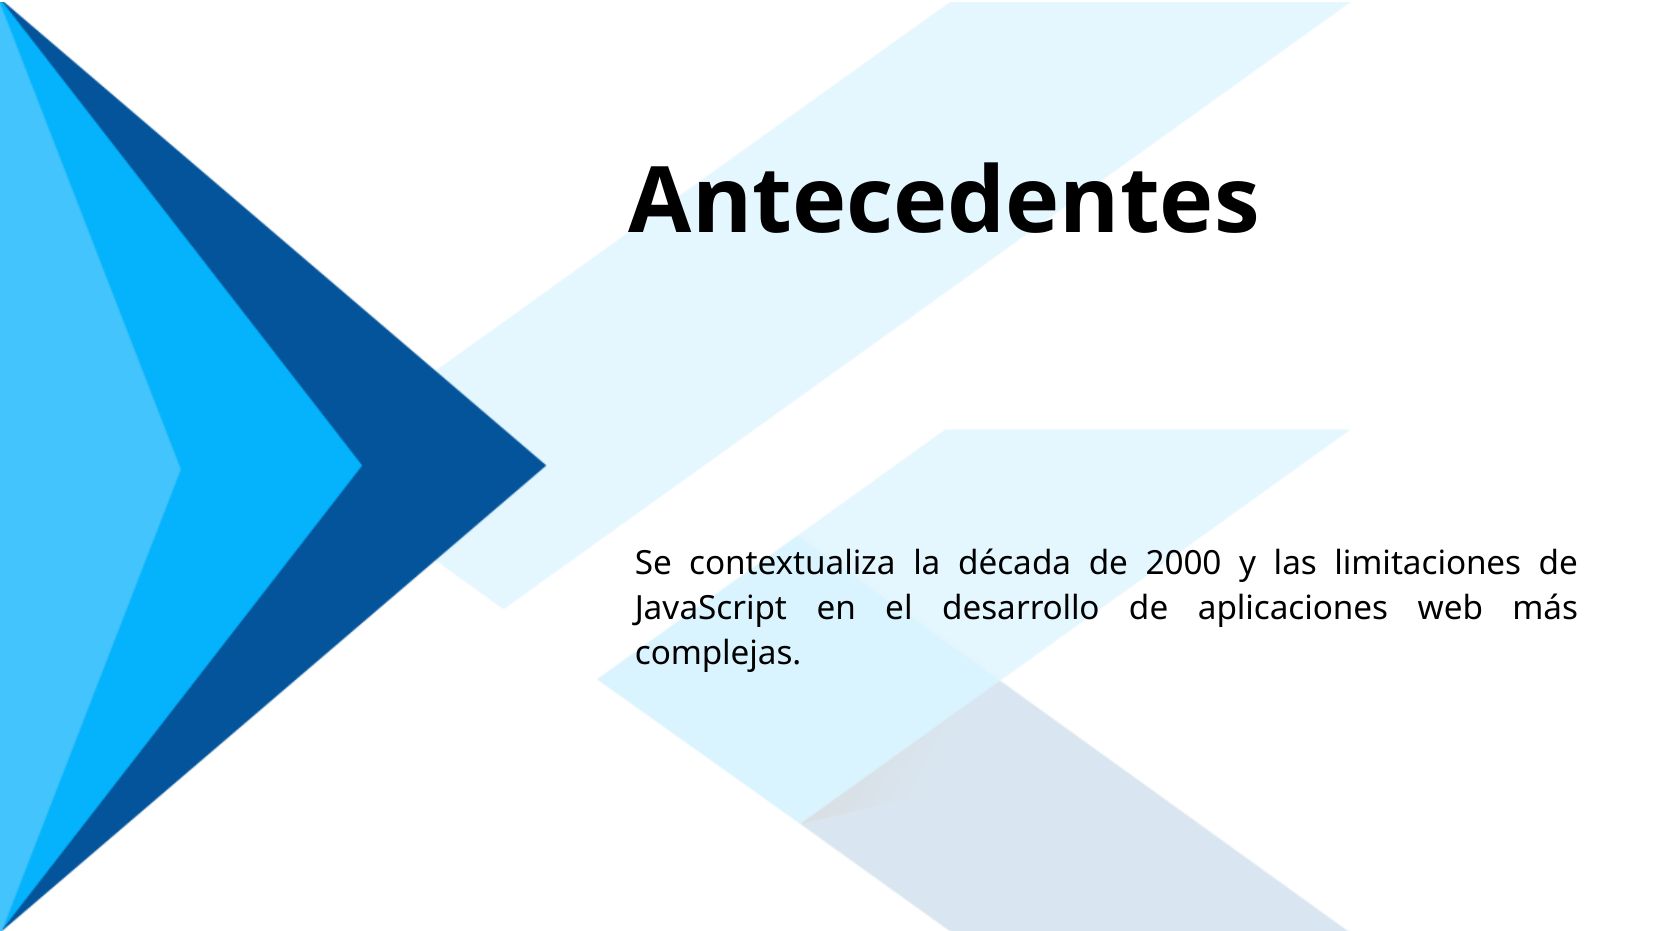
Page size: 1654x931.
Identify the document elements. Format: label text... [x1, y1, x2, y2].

text_box Se contextualiza la década de 2000 y las limitaciones de JavaScript en el desarrollo de aplicaciones web más complejas. [620, 531, 1595, 813]
picture [0, 2, 1654, 931]
text_box Antecedentes [614, 126, 1595, 402]
